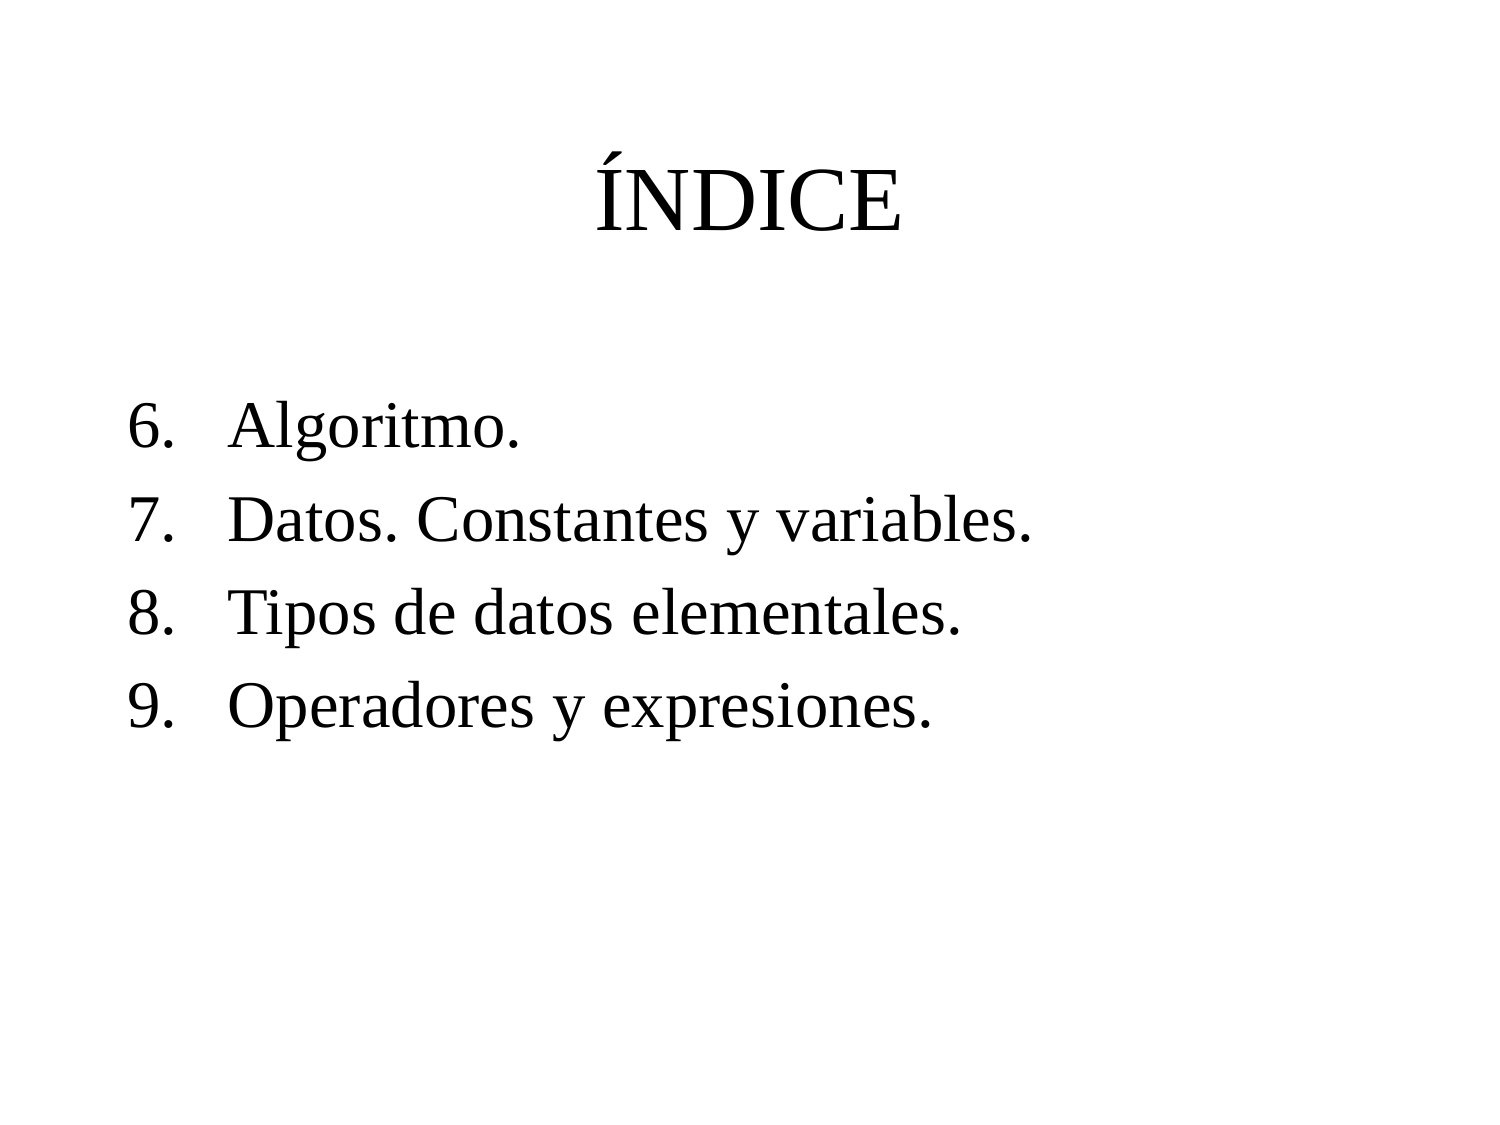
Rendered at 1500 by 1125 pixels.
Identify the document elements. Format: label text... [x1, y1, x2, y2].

title ÍNDICE [112, 99, 1388, 288]
list Algoritmo. Datos. Constantes y variables. Tipos de datos elementales. Operadores y expresiones. [112, 373, 1388, 1000]
